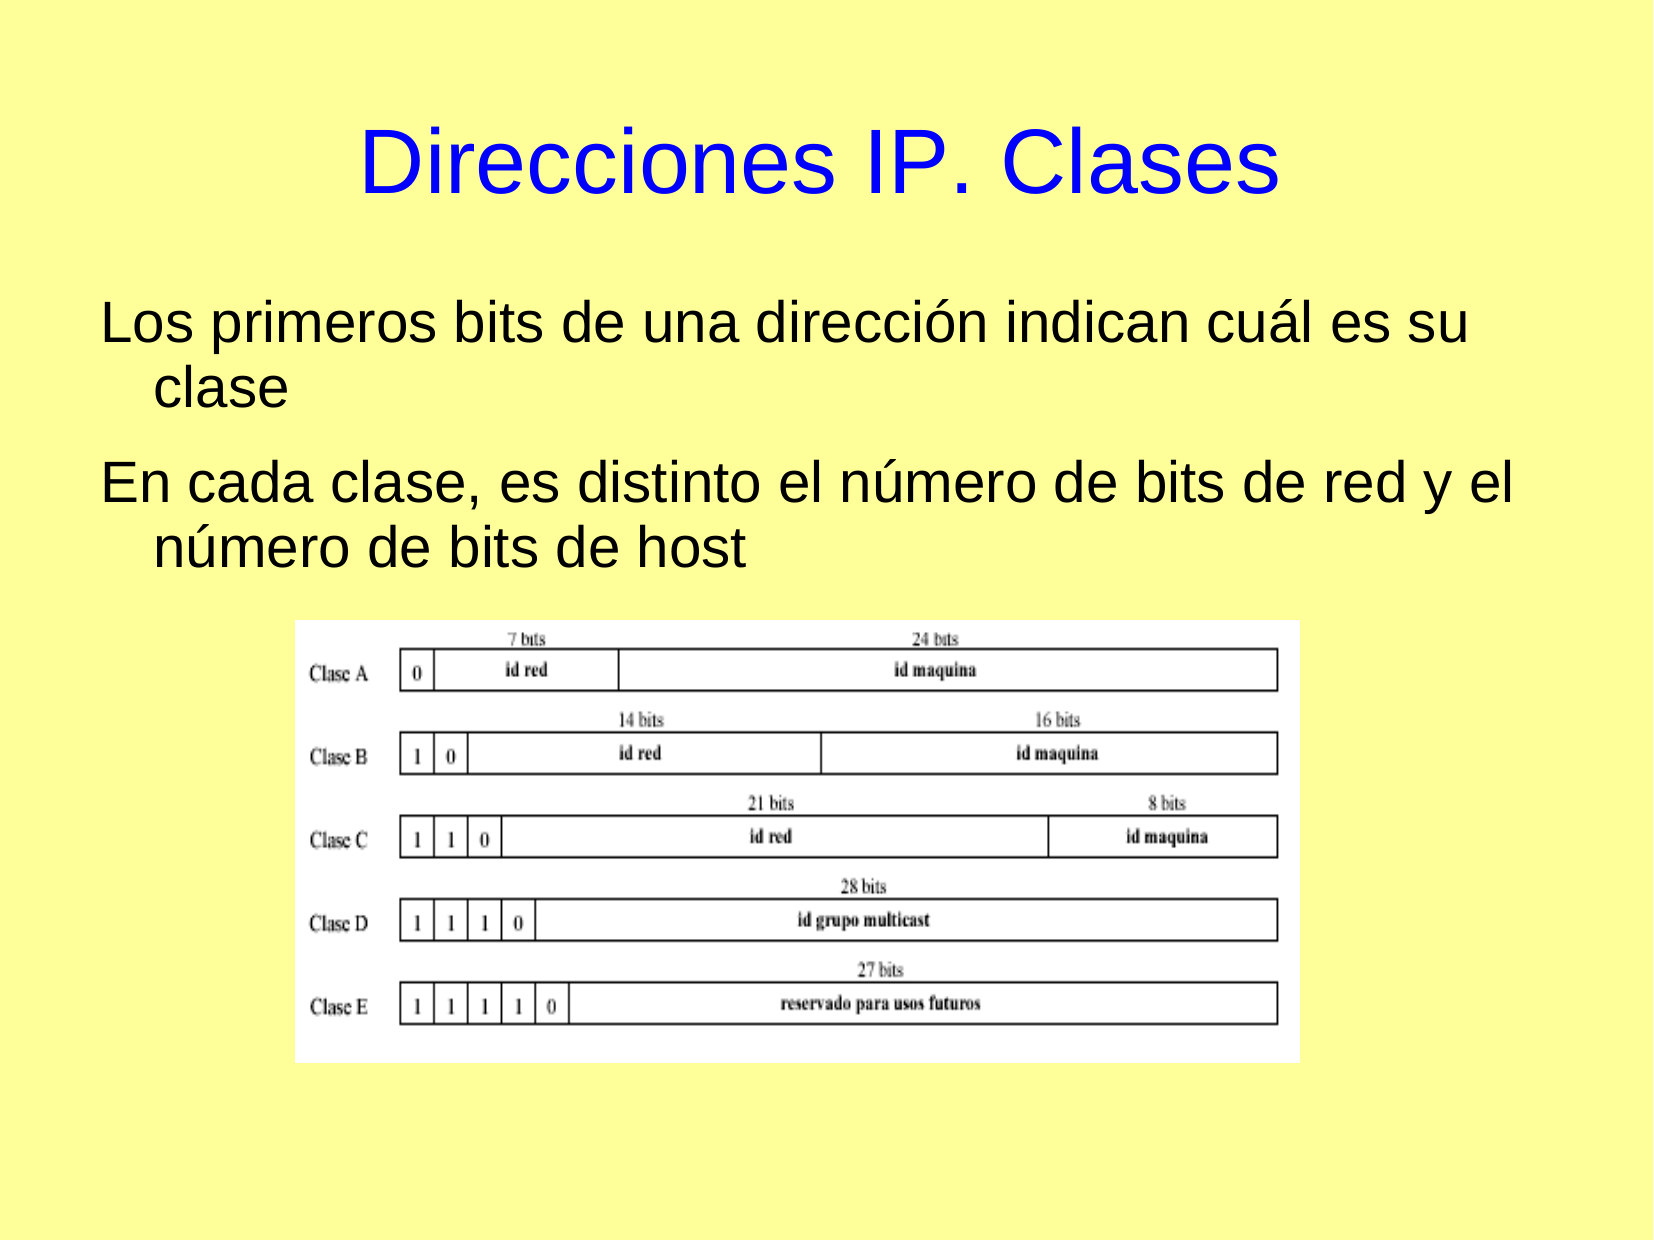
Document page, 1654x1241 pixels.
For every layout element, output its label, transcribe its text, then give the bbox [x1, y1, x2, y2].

title Direcciones IP. Clases [76, 58, 1565, 266]
list Los primeros bits de una dirección indican cuál es su clase En cada clase, es distinto el número de bits de red y el número de bits de host [82, 290, 1571, 579]
picture [295, 620, 1300, 1063]
